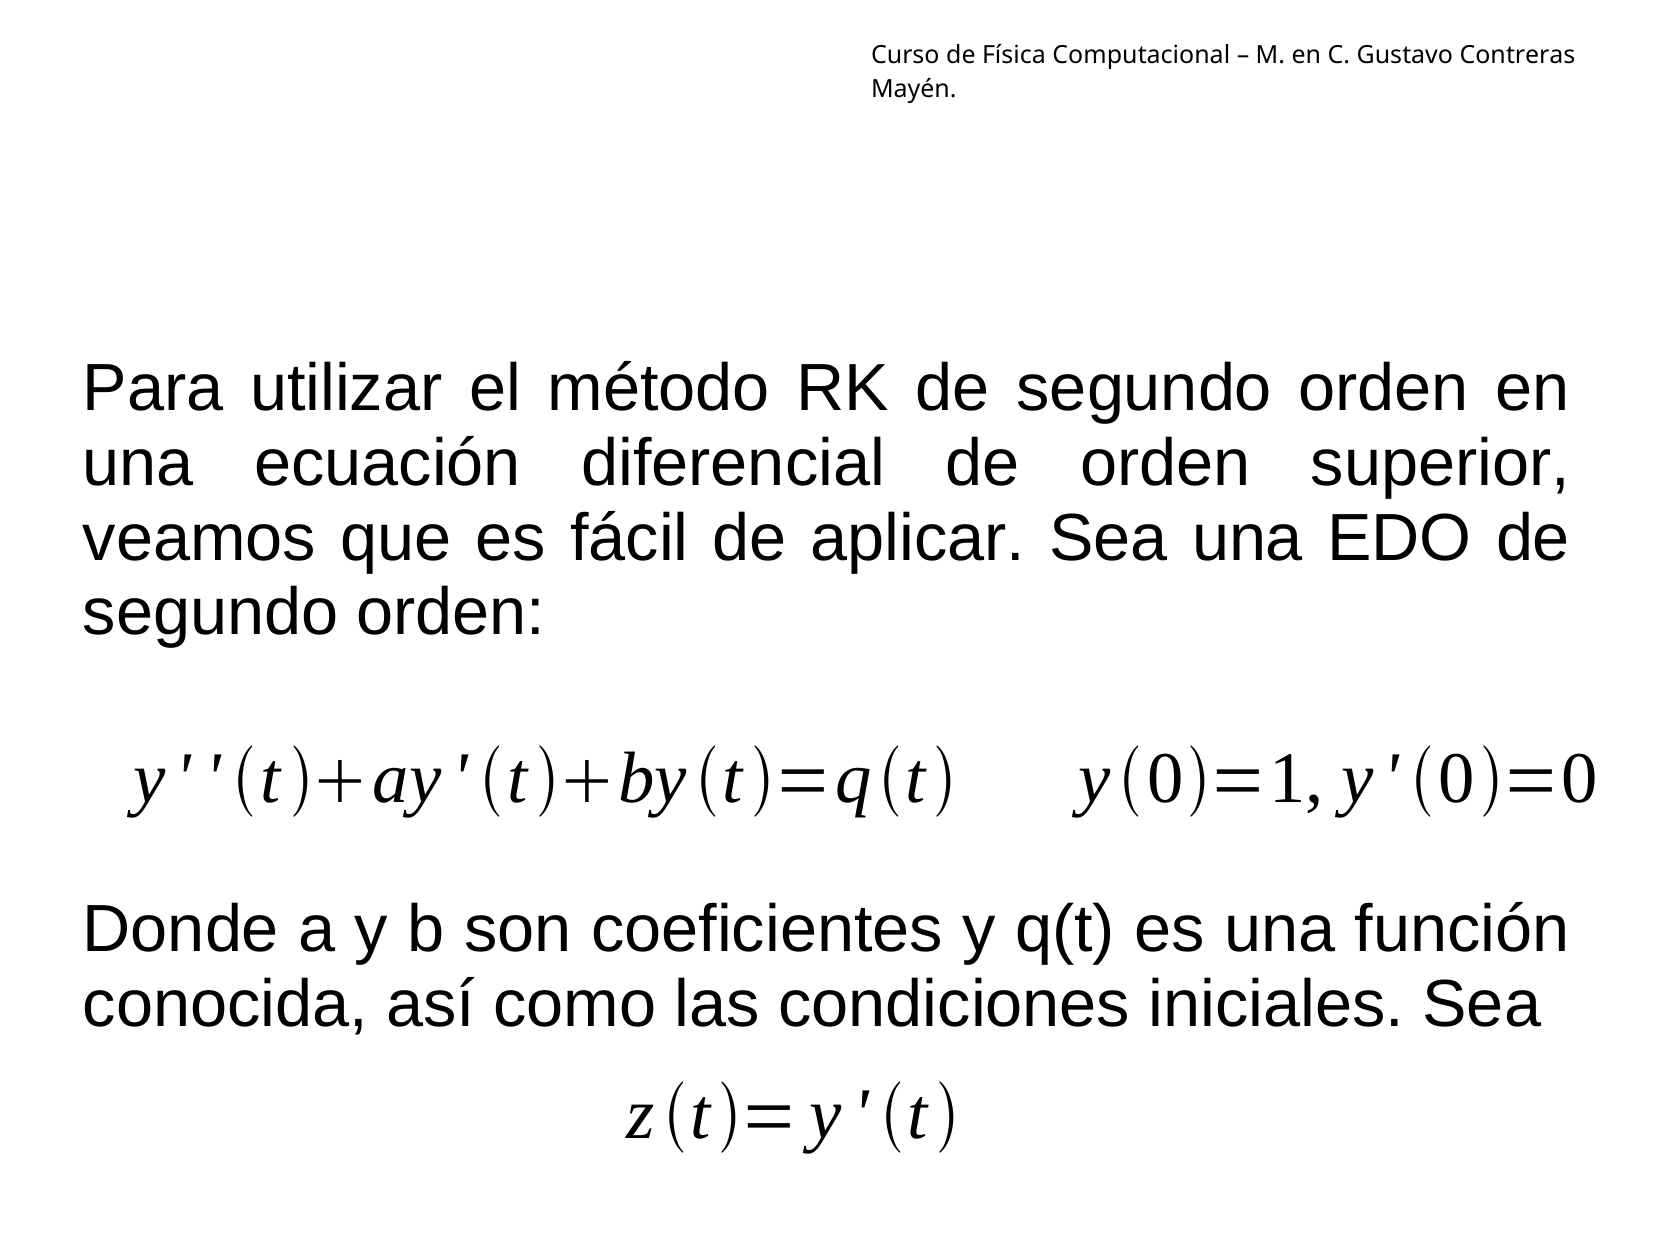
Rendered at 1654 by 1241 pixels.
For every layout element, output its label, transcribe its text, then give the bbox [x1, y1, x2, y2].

chart [118, 738, 963, 821]
chart [1062, 738, 1605, 821]
chart [614, 1074, 966, 1158]
subtitle Para utilizar el método RK de segundo orden en una ecuación diferencial de orden superior, veamos que es fácil de aplicar. Sea una EDO de segundo orden: [82, 290, 1571, 709]
text_box Donde a y b son coeficientes y q(t) es una función conocida, así como las condiciones iniciales. Sea [82, 839, 1571, 1093]
